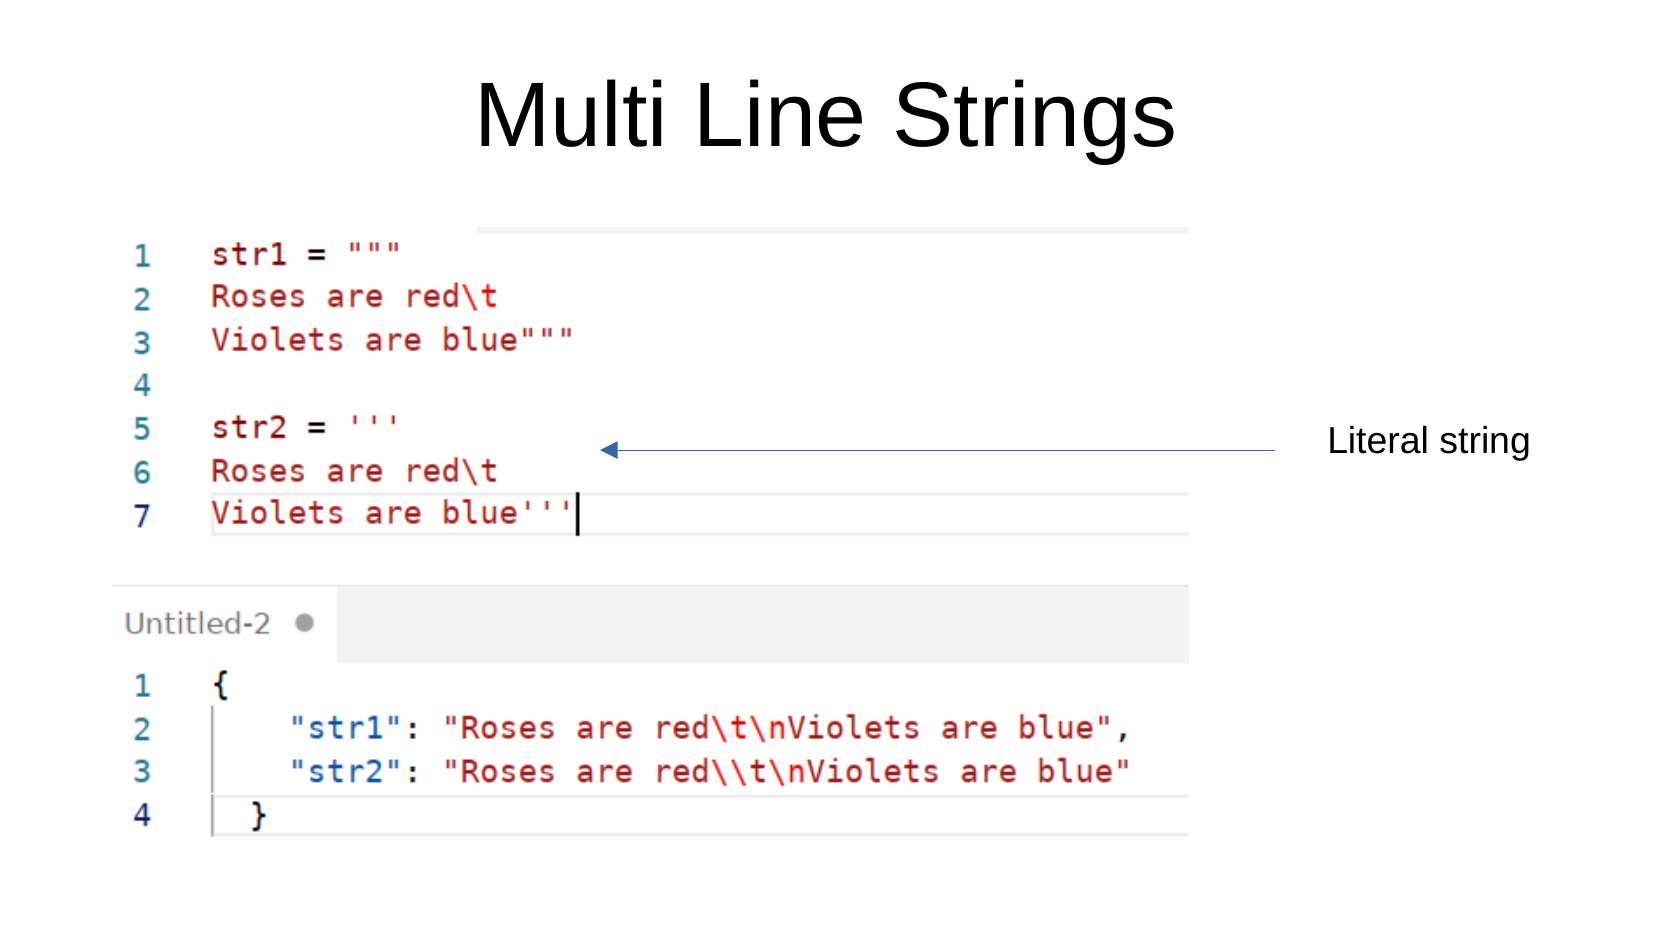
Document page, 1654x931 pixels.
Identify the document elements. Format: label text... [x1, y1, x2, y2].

title Multi Line Strings [82, 37, 1571, 193]
text_box Literal string [1312, 412, 1654, 470]
picture [112, 227, 1189, 863]
